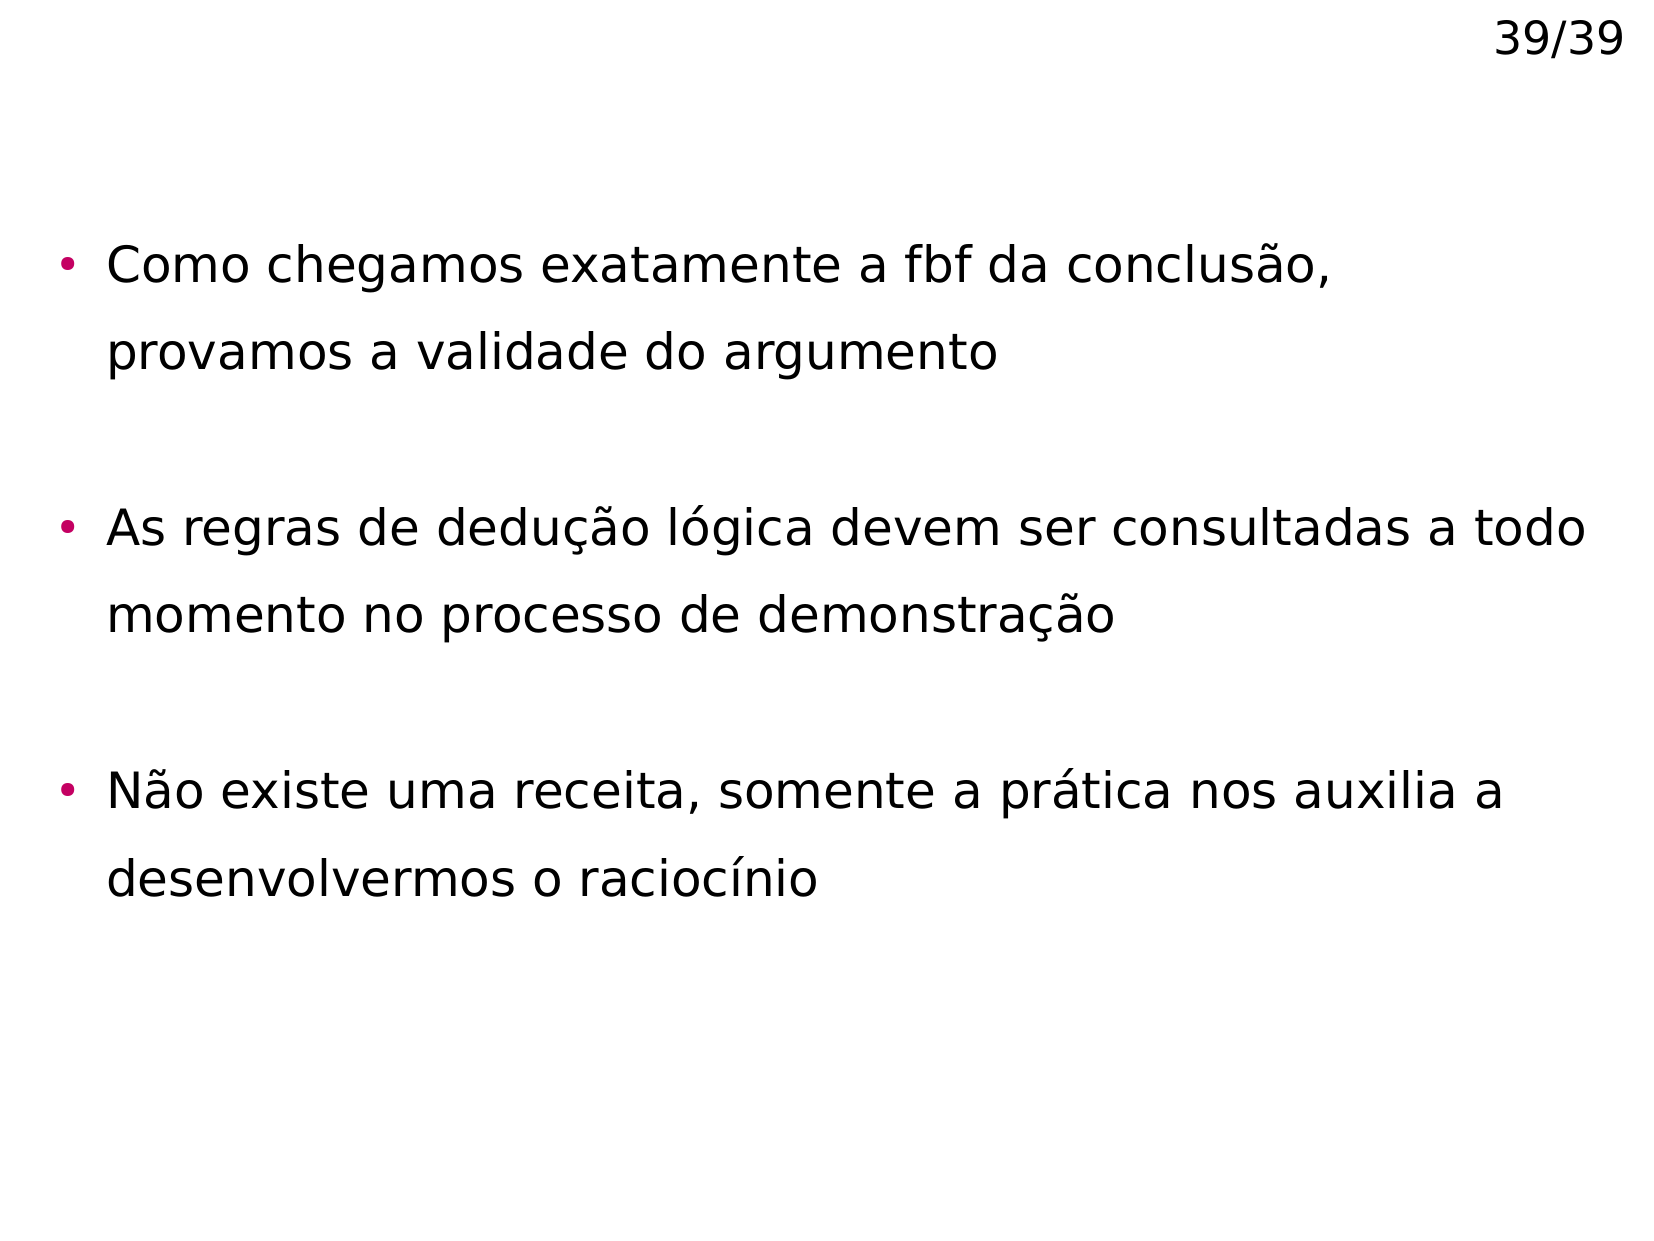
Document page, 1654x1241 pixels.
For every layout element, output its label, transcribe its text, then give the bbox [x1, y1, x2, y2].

list Como chegamos exatamente a fbf da conclusão, provamos a validade do argumento As regras de dedução lógica devem ser consultadas a todo momento no processo de demonstração Não existe uma receita, somente a prática nos auxilia a desenvolvermos o raciocínio [59, 206, 1595, 1223]
